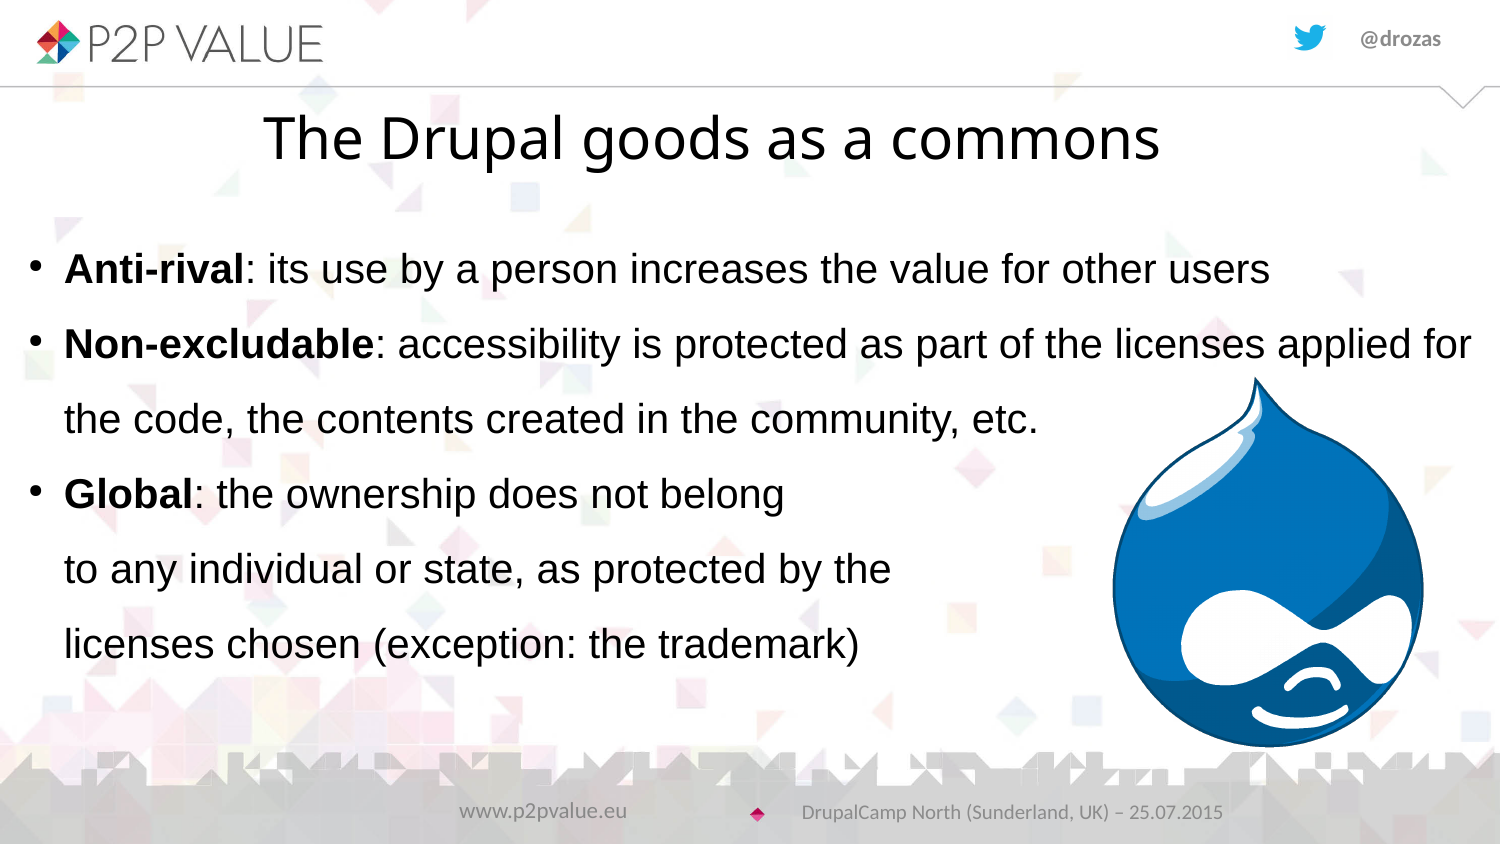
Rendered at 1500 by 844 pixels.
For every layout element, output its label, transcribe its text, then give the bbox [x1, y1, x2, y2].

title The Drupal goods as a commons [60, 92, 1366, 181]
text_box @drozas [1333, 15, 1455, 60]
text_box DrupalCamp North (Sunderland, UK) – 25.07.2015 [788, 788, 1481, 834]
text_box www.p2pvalue.eu [453, 789, 672, 829]
picture [0, 0, 1500, 844]
subtitle Anti-rival: its use by a person increases the value for other users Non-excludable: accessibility is protected as part of the licenses applied for the code, the contents created in the community, etc. Global: the ownership does not belong to any individual or state, as protected by the licenses chosen (exception: the trademark) [15, 210, 1496, 766]
